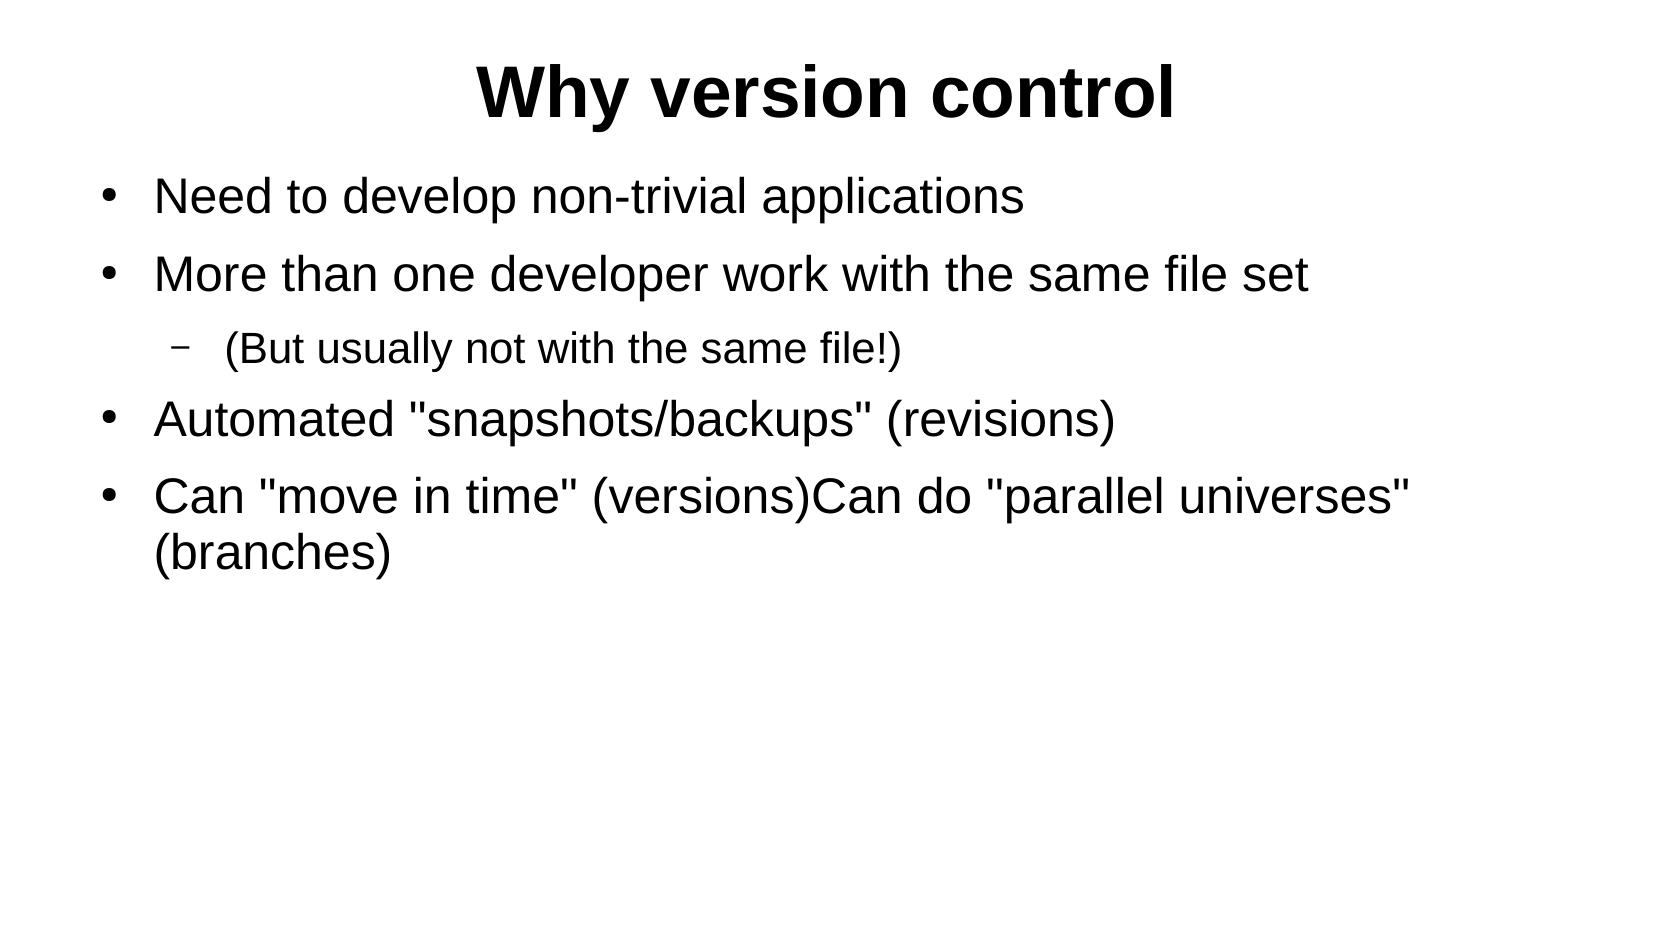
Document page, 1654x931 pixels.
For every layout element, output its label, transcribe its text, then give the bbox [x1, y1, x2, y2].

title Why version control [82, 37, 1571, 147]
list Need to develop non-trivial applications More than one developer work with the same file set (But usually not with the same file!) Automated "snapshots/backups" (revisions) Can "move in time" (versions)Can do "parallel universes" (branches) [82, 168, 1538, 889]
